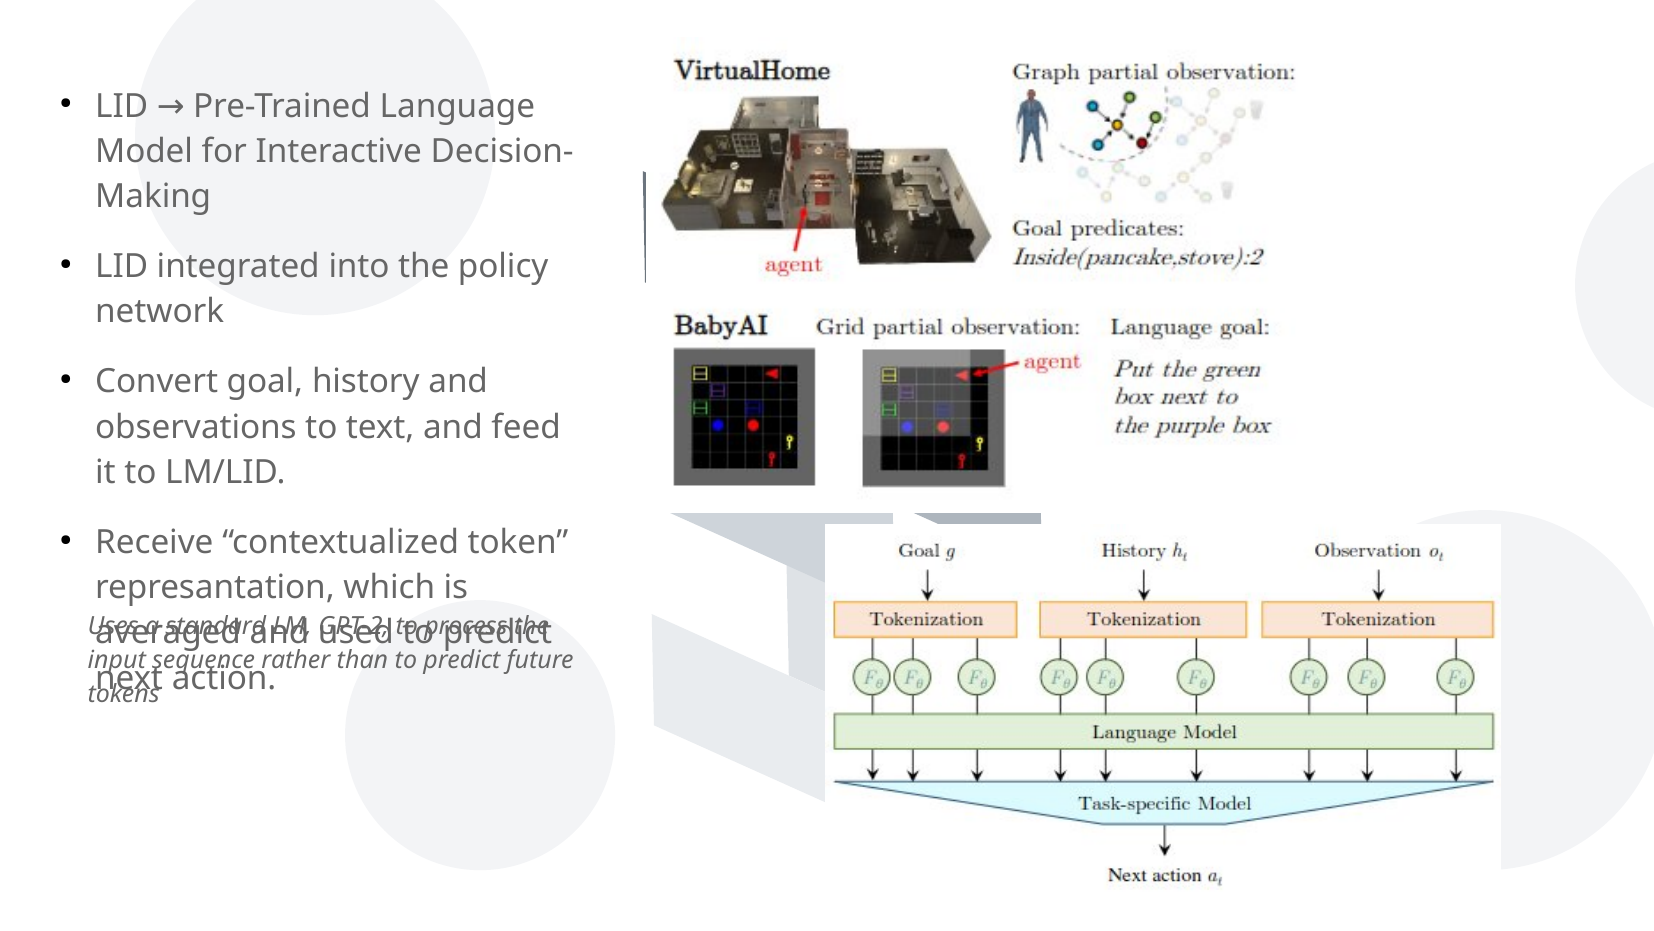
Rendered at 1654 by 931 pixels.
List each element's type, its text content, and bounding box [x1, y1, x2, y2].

text_box Uses a standard LM, GPT-2, to process the input sequence rather than to predict future tokens [37, 600, 593, 723]
picture [825, 524, 1501, 901]
text_box LID → Pre-Trained Language Model for Interactive Decision-Making LID integrated into the policy network Convert goal, history and observations to text, and feed it to LM/LID. Receive “contextualized token” represantation, which is averaged and used to predict next action. [45, 74, 601, 563]
picture [646, 37, 1313, 513]
